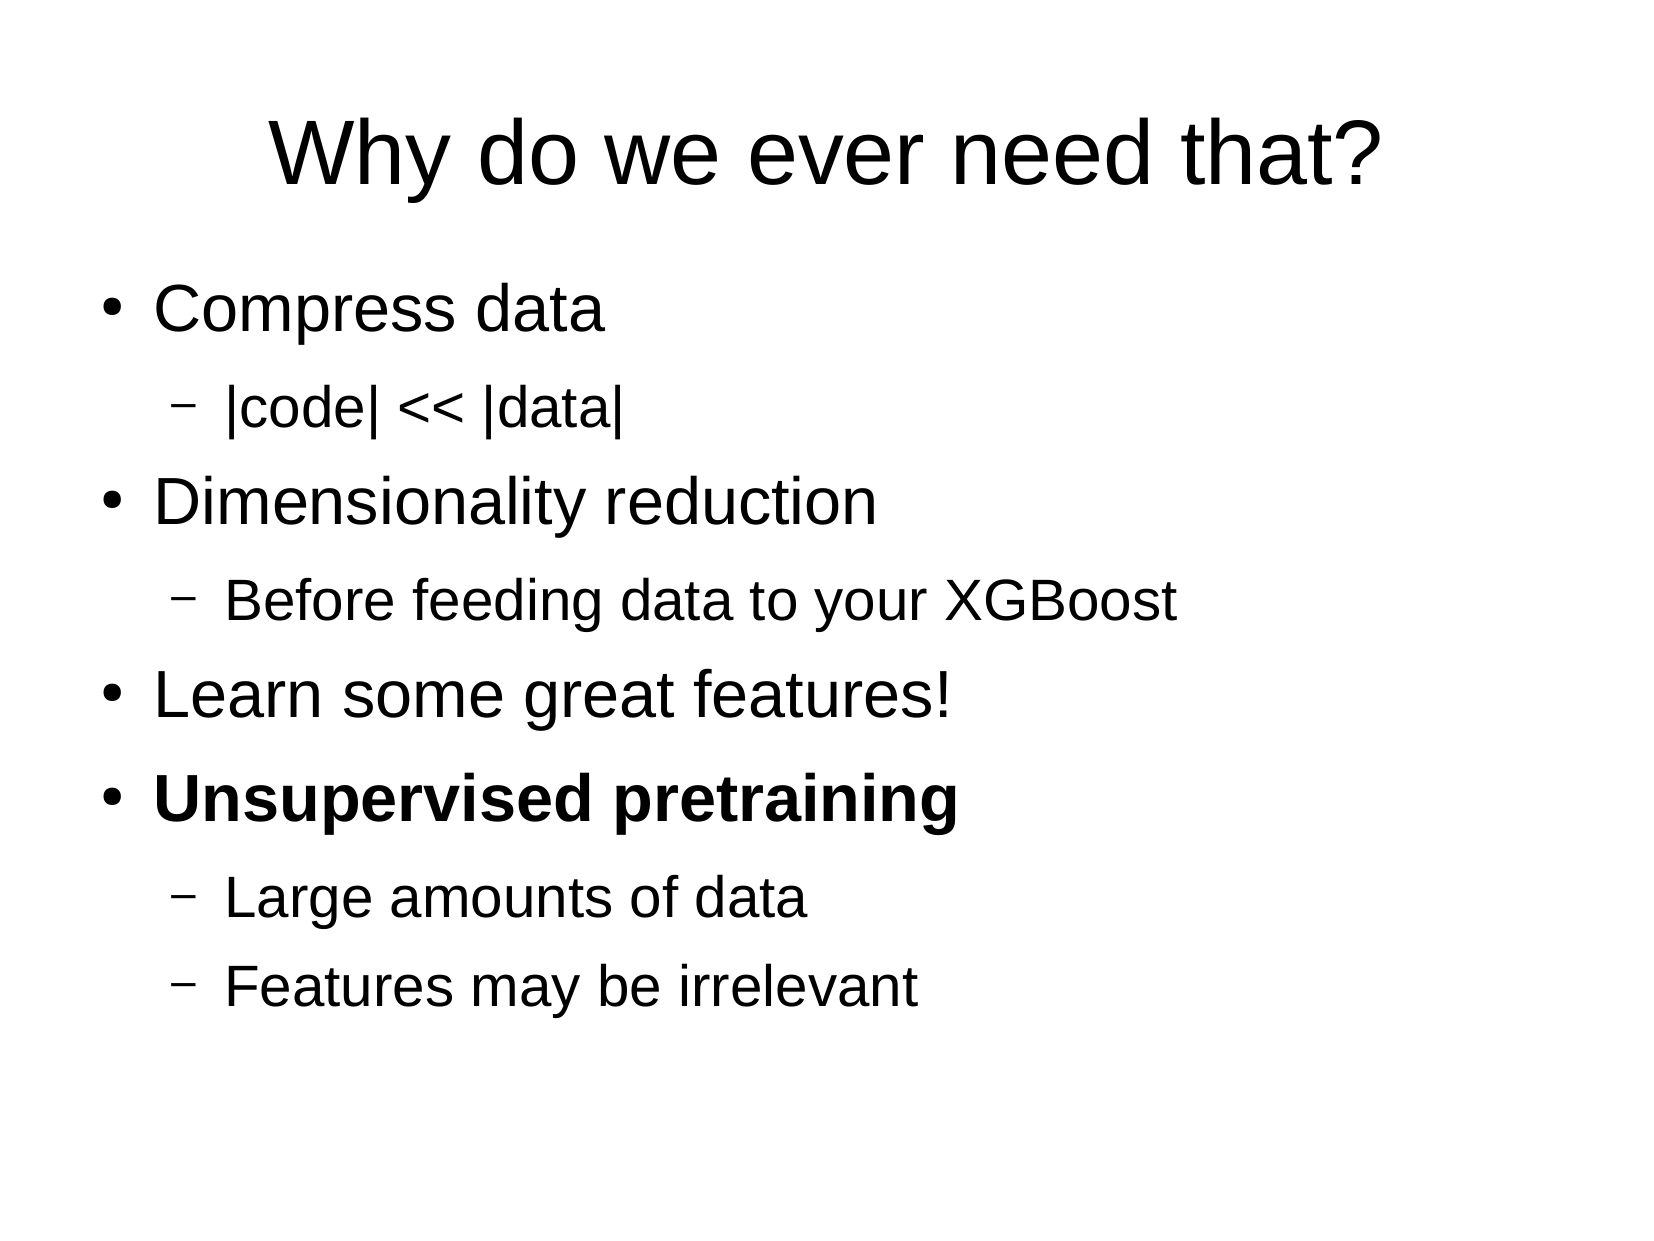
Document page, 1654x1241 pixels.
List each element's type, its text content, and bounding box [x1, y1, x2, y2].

list Compress data |code| << |data| Dimensionality reduction Before feeding data to your XGBoost Learn some great features! Unsupervised pretraining Large amounts of data Features may be irrelevant [82, 270, 1571, 1201]
title Why do we ever need that? [82, 49, 1571, 257]
